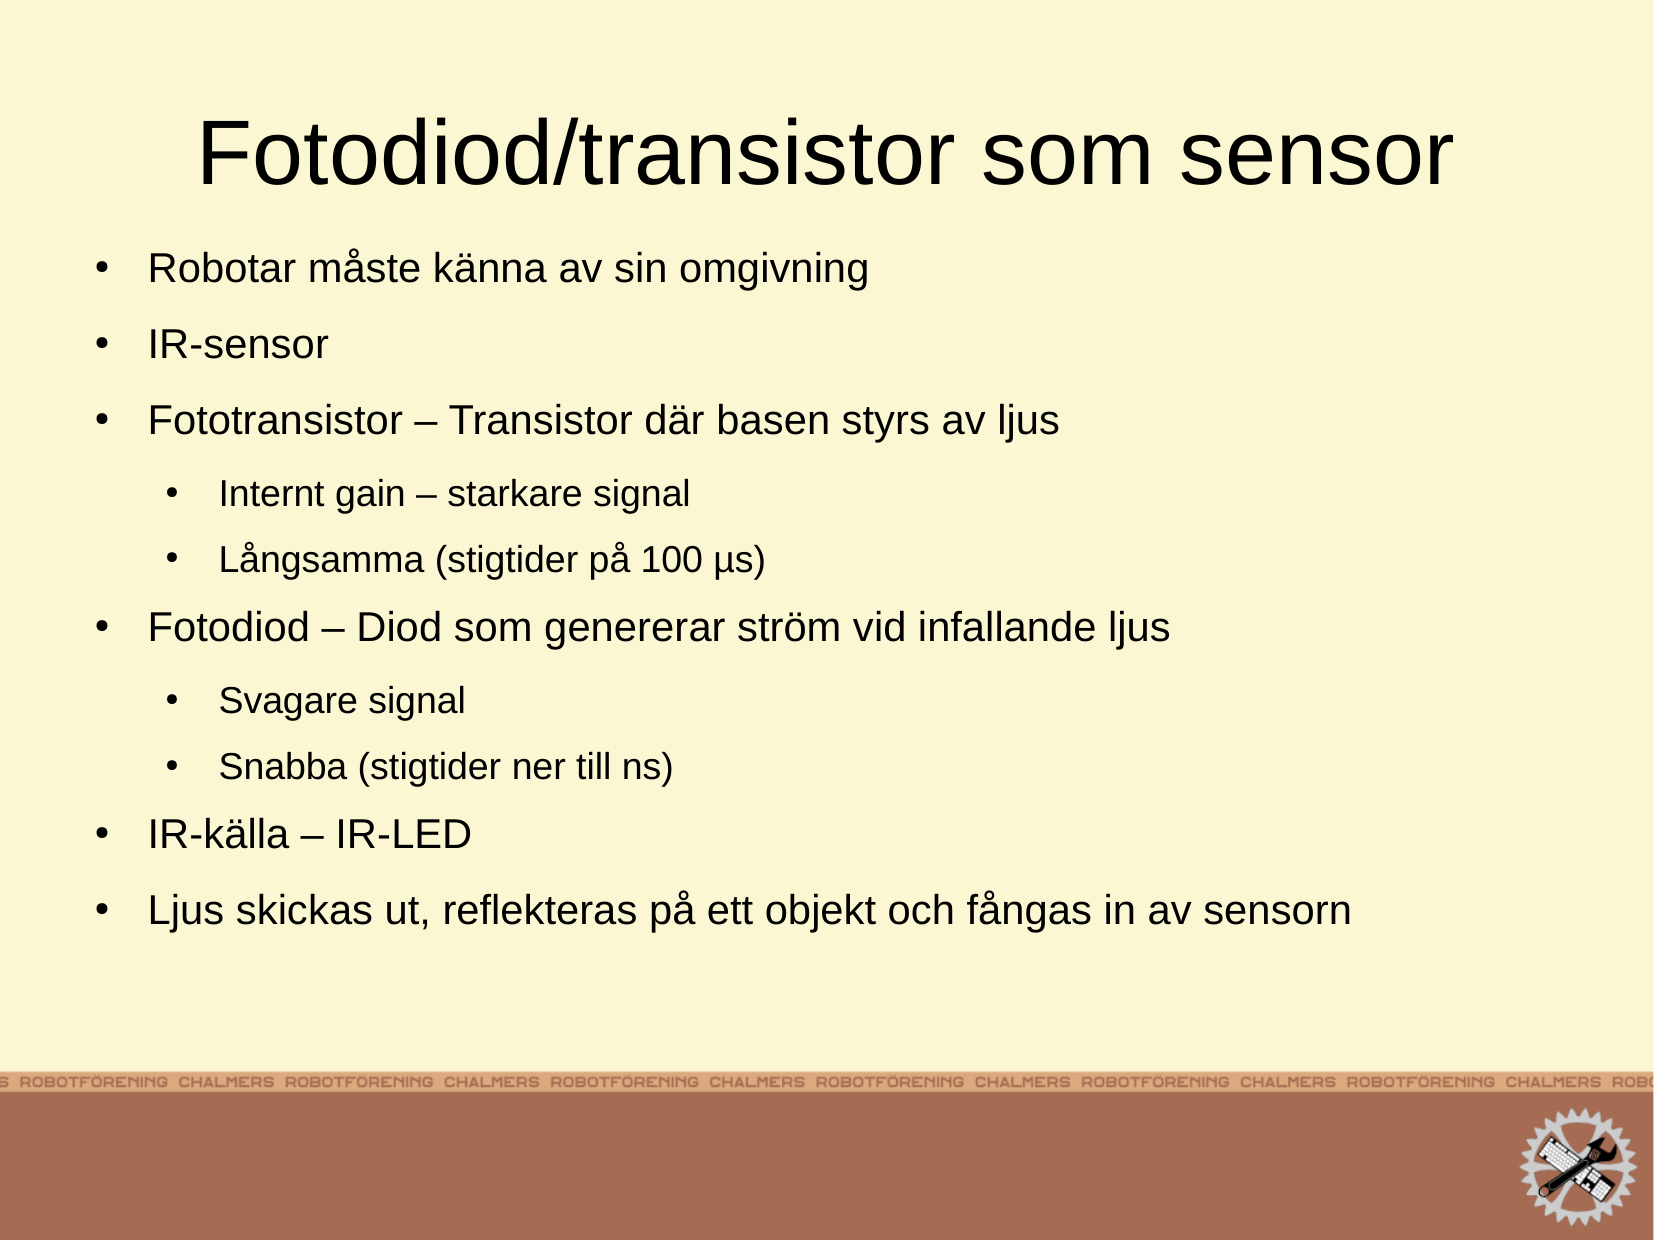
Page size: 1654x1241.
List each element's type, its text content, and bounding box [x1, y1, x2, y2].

picture [0, 0, 1654, 1240]
list Robotar måste känna av sin omgivning IR-sensor Fototransistor – Transistor där basen styrs av ljus Internt gain – starkare signal Långsamma (stigtider på 100 µs) Fotodiod – Diod som genererar ström vid infallande ljus Svagare signal Snabba (stigtider ner till ns) IR-källa – IR-LED Ljus skickas ut, reflekteras på ett objekt och fångas in av sensorn [76, 244, 1565, 1063]
title Fotodiod/transistor som sensor [82, 49, 1571, 257]
